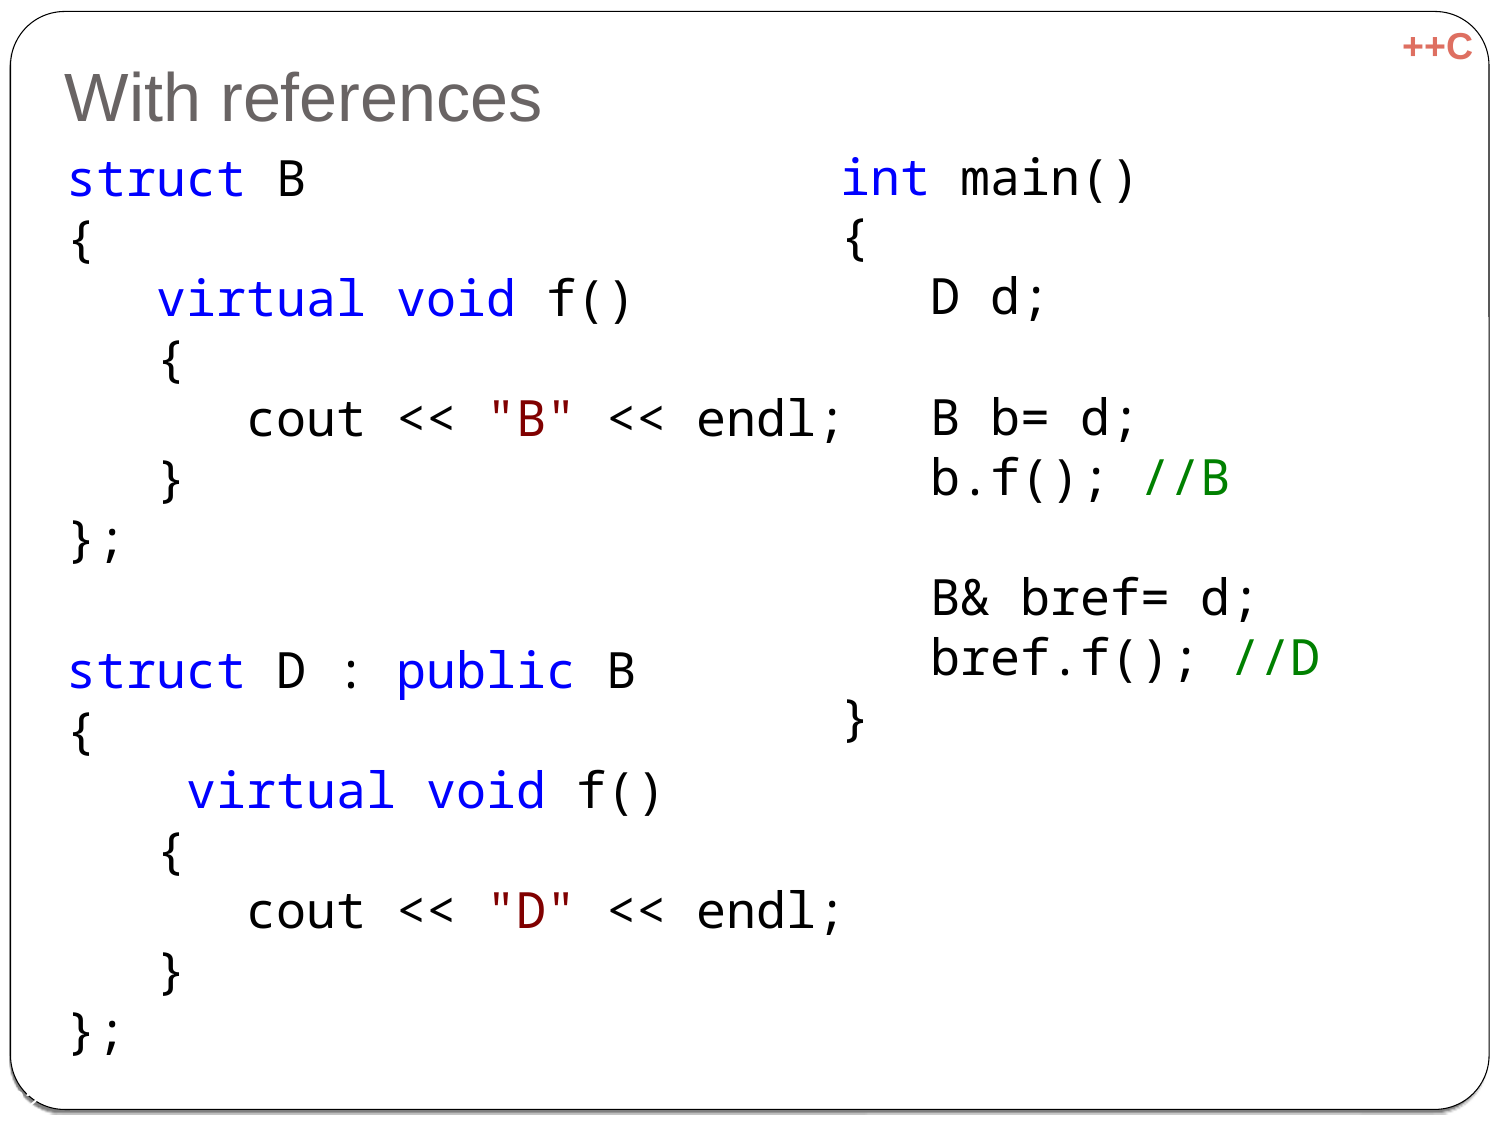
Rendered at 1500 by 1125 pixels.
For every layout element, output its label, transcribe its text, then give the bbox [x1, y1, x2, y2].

slide_number <number> [0, 1074, 50, 1125]
text_box int main() { D d; B b= d; b.f(); //B B& bref= d; bref.f(); //D } [825, 137, 1463, 753]
title With references [50, 45, 1450, 150]
list struct B { virtual void f() { cout << "B" << endl; } }; struct D : public B { virtual void f() { cout << "D" << endl; } }; [51, 138, 913, 1067]
